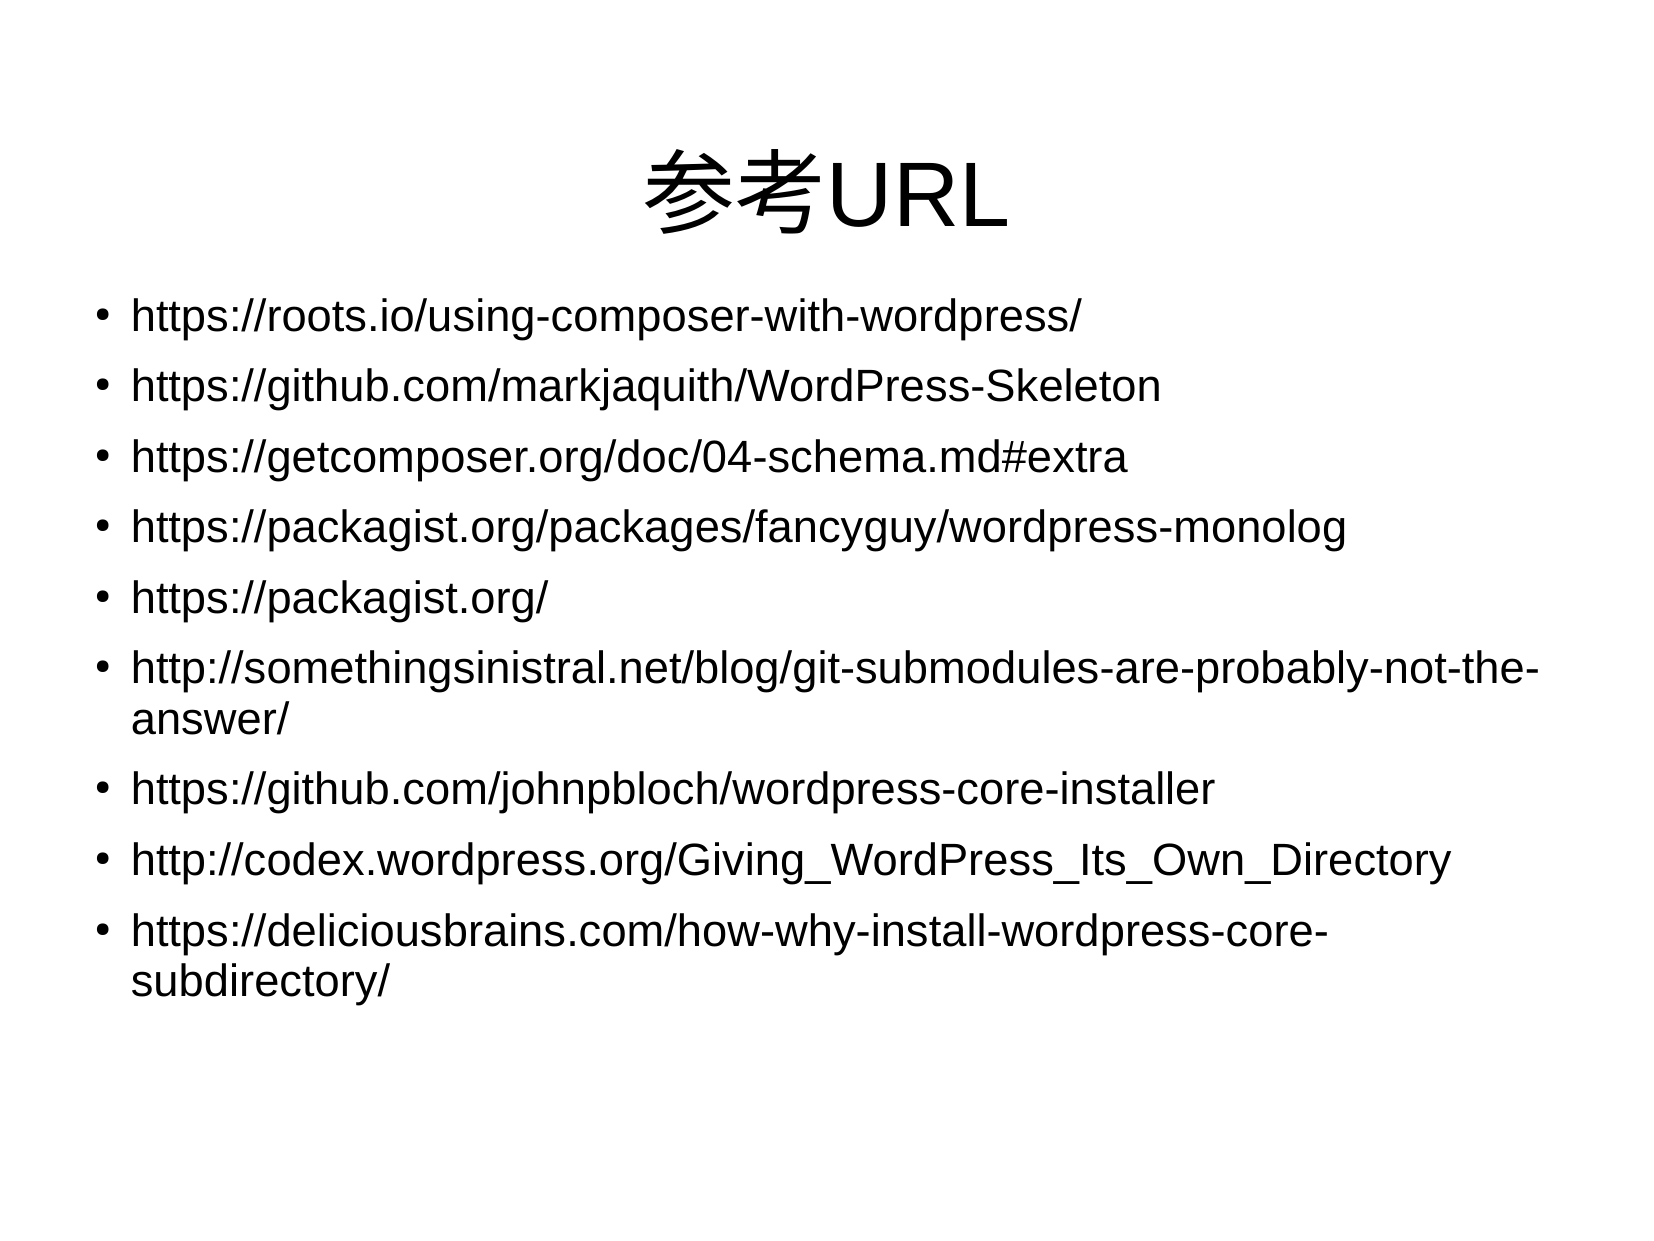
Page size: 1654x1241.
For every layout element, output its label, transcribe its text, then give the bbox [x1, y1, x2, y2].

title 参考URL [82, 82, 1571, 290]
list https://roots.io/using-composer-with-wordpress/ https://github.com/markjaquith/WordPress-Skeleton https://getcomposer.org/doc/04-schema.md#extra https://packagist.org/packages/fancyguy/wordpress-monolog https://packagist.org/ http://somethingsinistral.net/blog/git-submodules-are-probably-not-the-answer/ https://github.com/johnpbloch/wordpress-core-installer http://codex.wordpress.org/Giving_WordPress_Its_Own_Directory https://deliciousbrains.com/how-why-install-wordpress-core-subdirectory/ [82, 290, 1571, 1010]
